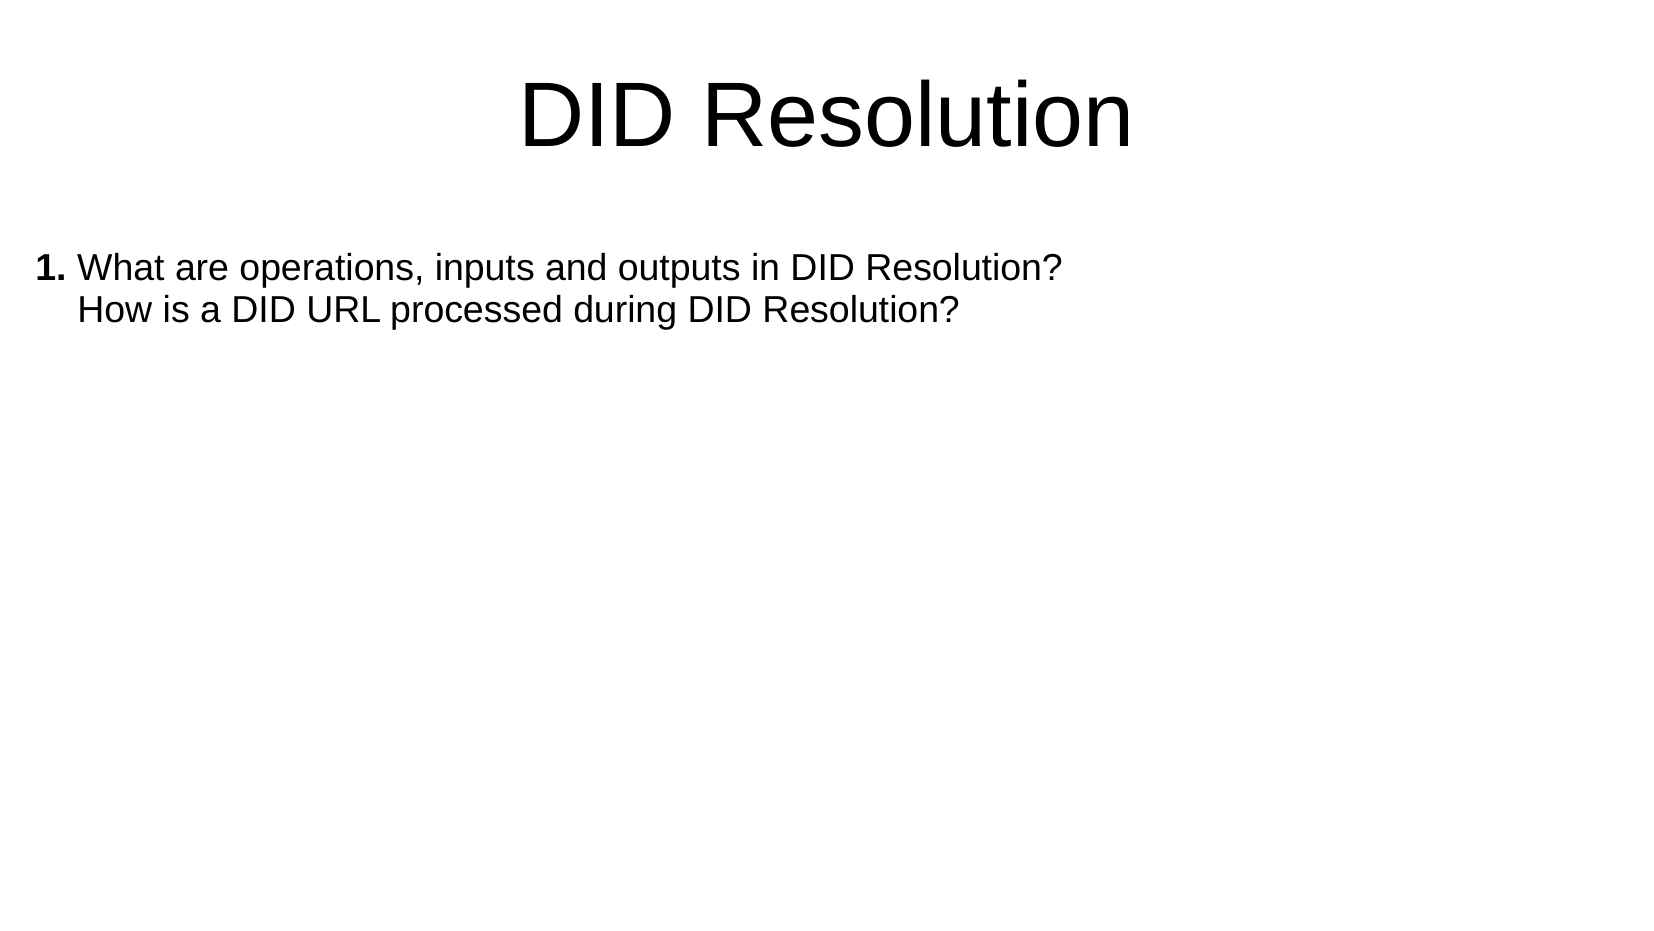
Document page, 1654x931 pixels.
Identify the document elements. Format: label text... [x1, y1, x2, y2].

title DID Resolution [82, 37, 1571, 193]
subtitle 1. What are operations, inputs and outputs in DID Resolution? How is a DID URL processed during DID Resolution? [35, 213, 1626, 532]
